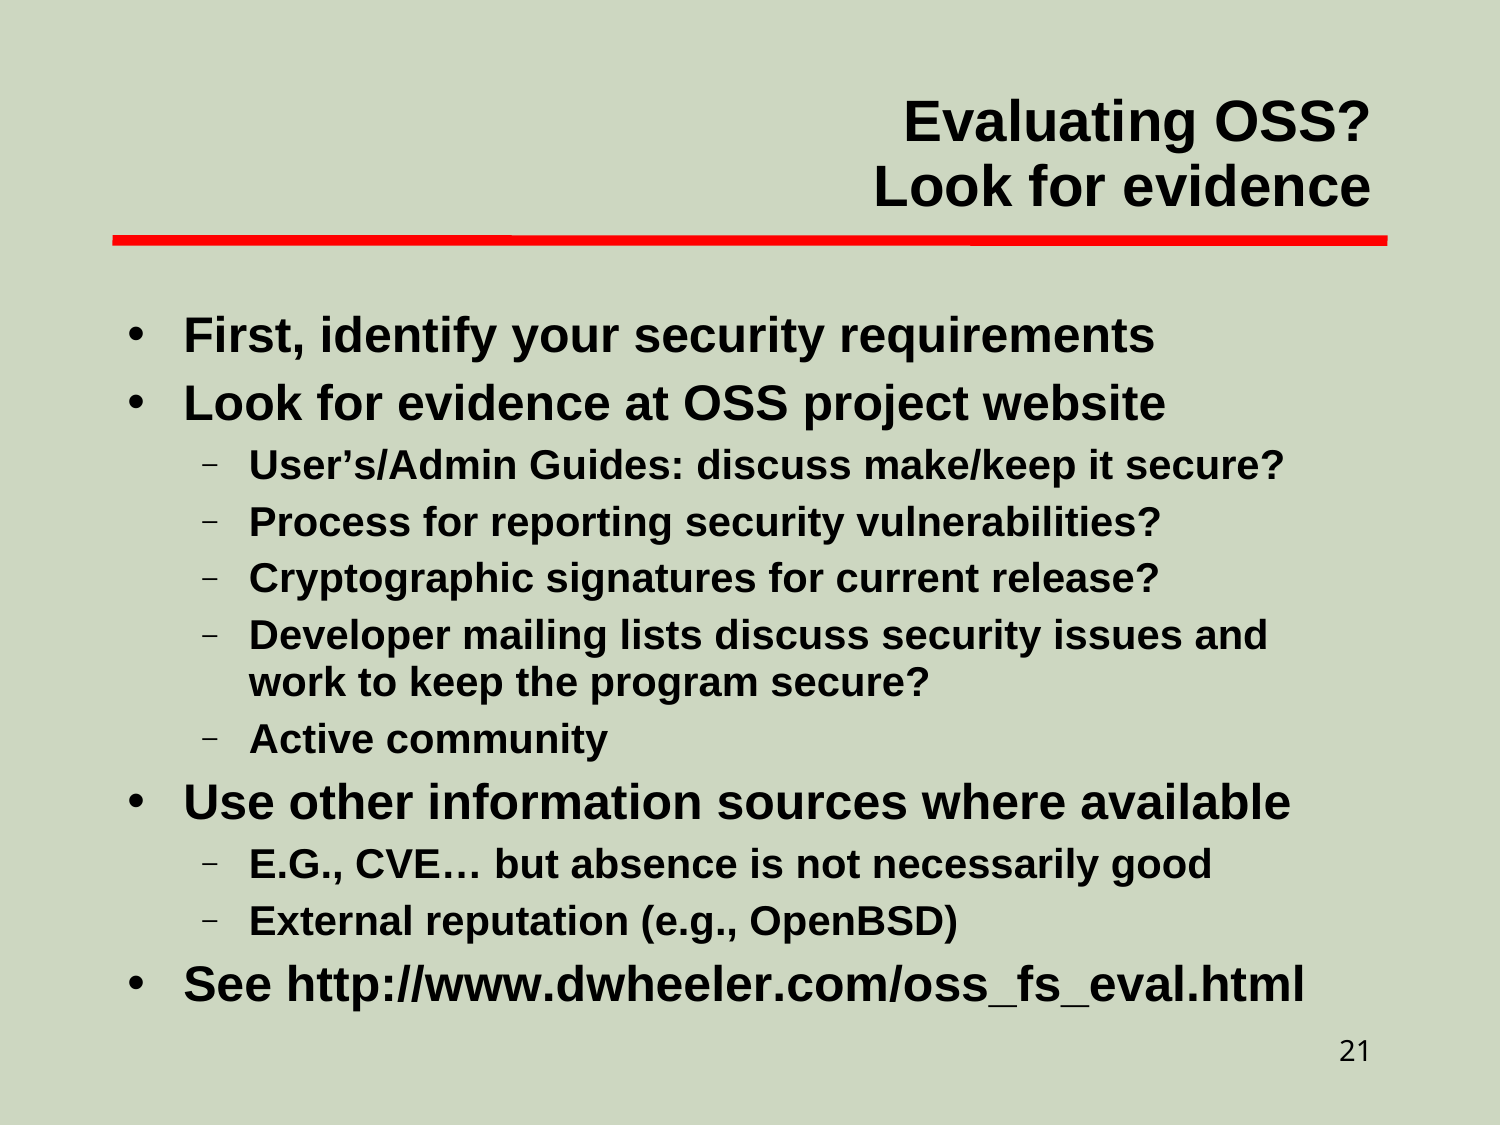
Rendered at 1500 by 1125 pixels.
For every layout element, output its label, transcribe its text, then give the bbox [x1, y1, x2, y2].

list First, identify your security requirements Look for evidence at OSS project website User’s/Admin Guides: discuss make/keep it secure? Process for reporting security vulnerabilities? Cryptographic signatures for current release? Developer mailing lists discuss security issues and work to keep the program secure? Active community Use other information sources where available E.G., CVE… but absence is not necessarily good External reputation (e.g., OpenBSD) See http://www.dwheeler.com/oss_fs_eval.html [112, 299, 1388, 1021]
title Evaluating OSS? Look for evidence [337, 81, 1388, 228]
